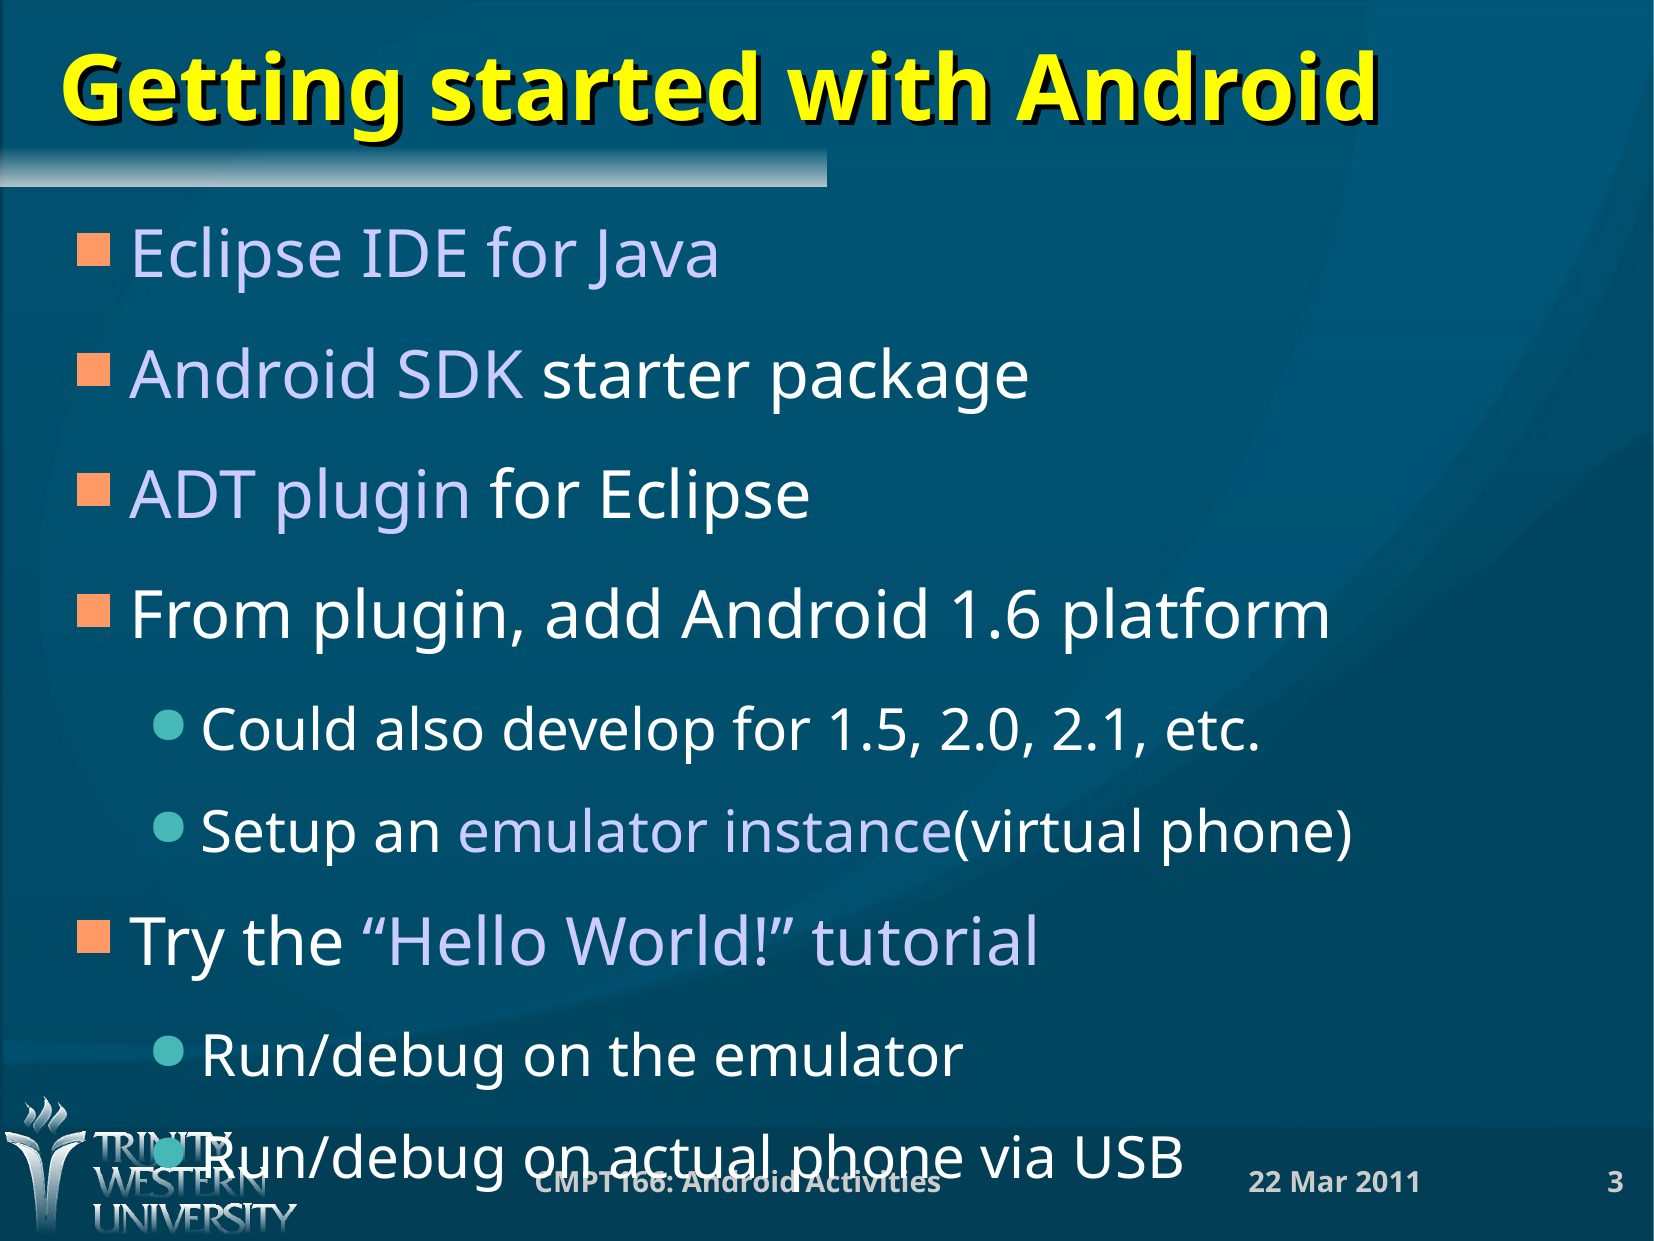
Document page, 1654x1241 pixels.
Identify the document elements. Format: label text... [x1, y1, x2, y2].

picture [38, 1227, 54, 1232]
list Eclipse IDE for Java Android SDK starter package ADT plugin for Eclipse From plugin, add Android 1.6 platform Could also develop for 1.5, 2.0, 2.1, etc. Setup an emulator instance(virtual phone) Try the “Hello World!” tutorial Run/debug on the emulator Run/debug on actual phone via USB [59, 206, 1625, 1086]
title Getting started with Android [59, 19, 1595, 148]
